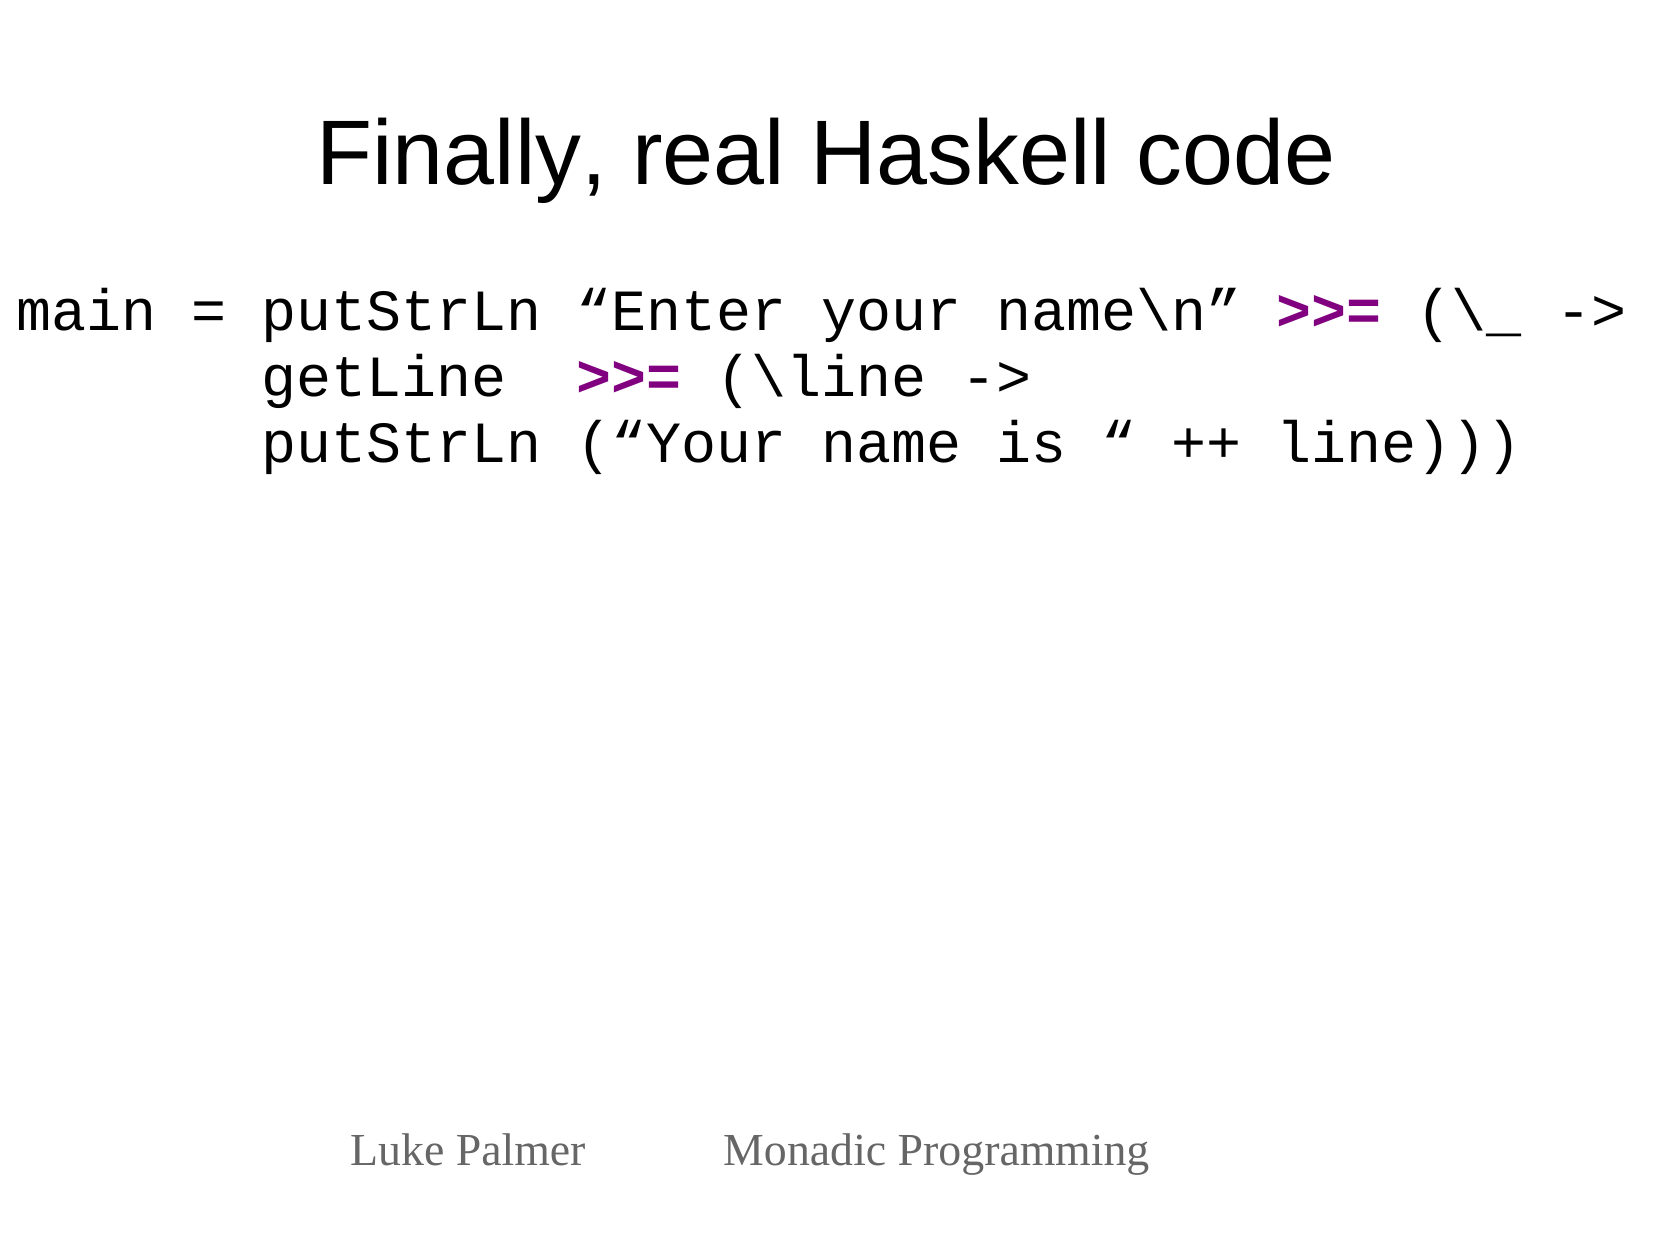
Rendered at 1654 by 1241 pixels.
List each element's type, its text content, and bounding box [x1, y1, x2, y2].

title Finally, real Haskell code [82, 49, 1571, 257]
text_box main = putStrLn “Enter your name\n” >>= (\_ -> getLine >>= (\line -> putStrLn (“Your name is “ ++ line))) [0, 272, 1651, 489]
